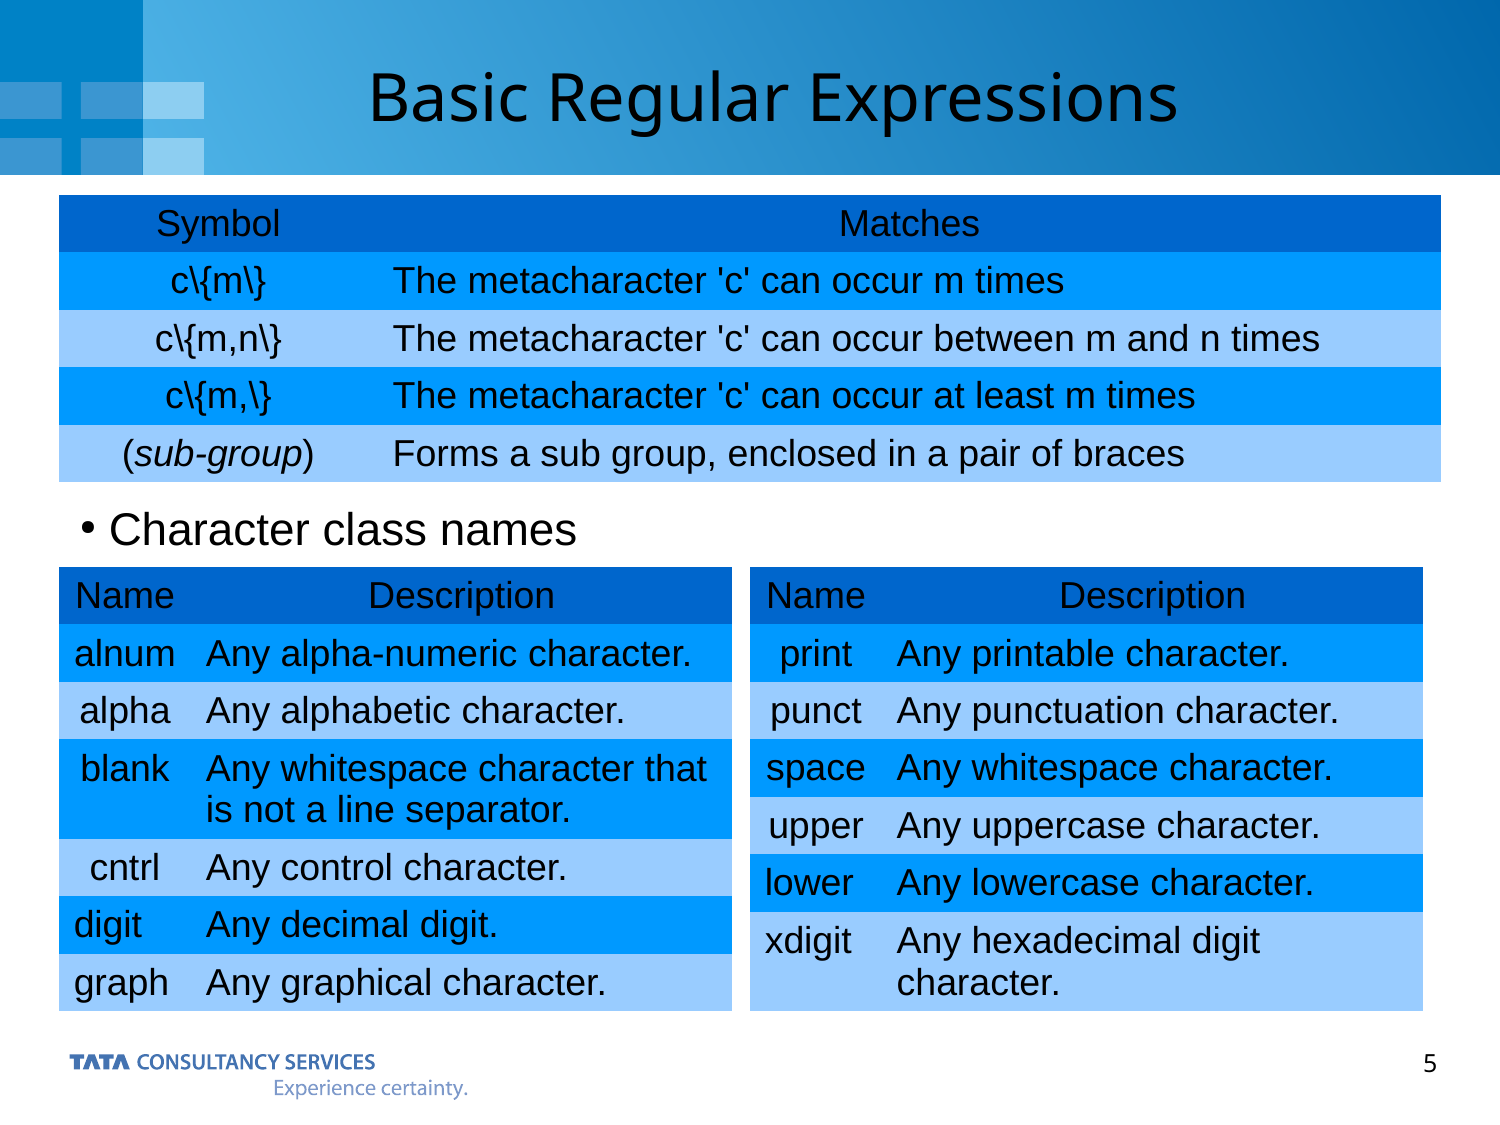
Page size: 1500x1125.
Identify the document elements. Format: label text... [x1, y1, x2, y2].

table_cell (sub-group) [59, 425, 378, 482]
text_box Basic Regular Expressions [200, 1, 1347, 188]
table_cell c\{m,\} [59, 367, 378, 425]
table_cell blank [59, 739, 191, 839]
table_cell c\{m,n\} [59, 310, 378, 367]
table_cell print [750, 624, 882, 682]
table_cell Any printable character. [882, 624, 1423, 682]
table_cell The metacharacter 'c' can occur m times [378, 252, 1441, 310]
table_cell c\{m\} [59, 252, 378, 310]
text_box Character class names [47, 188, 1441, 1040]
table_cell space [750, 739, 882, 797]
table_cell Any alpha-numeric character. [191, 624, 732, 682]
table_header Name [59, 567, 191, 624]
table_header Symbol [59, 195, 378, 252]
table_cell Any graphical character. [191, 954, 732, 1011]
table_cell Any punctuation character. [882, 682, 1423, 739]
table_cell digit [59, 896, 191, 954]
table_cell xdigit [750, 912, 882, 1011]
table_cell graph [59, 954, 191, 1011]
table_cell cntrl [59, 839, 191, 896]
table_header Description [882, 567, 1423, 624]
table_header Name [750, 567, 882, 624]
table_cell Any hexadecimal digit character. [882, 912, 1423, 1011]
table_cell Any alphabetic character. [191, 682, 732, 739]
table_cell The metacharacter 'c' can occur between m and n times [378, 310, 1441, 367]
table_cell alnum [59, 624, 191, 682]
table_cell Any whitespace character that is not a line separator. [191, 739, 732, 839]
table_header Description [191, 567, 732, 624]
table_cell The metacharacter 'c' can occur at least m times [378, 367, 1441, 425]
table_cell Forms a sub group, enclosed in a pair of braces [378, 425, 1441, 482]
table_cell Any uppercase character. [882, 797, 1423, 854]
table_cell punct [750, 682, 882, 739]
table_header Matches [378, 195, 1441, 252]
table_cell Any control character. [191, 839, 732, 896]
table_cell Any whitespace character. [882, 739, 1423, 797]
table_cell upper [750, 797, 882, 854]
table_cell Any decimal digit. [191, 896, 732, 954]
table_cell lower [750, 854, 882, 912]
table_cell alpha [59, 682, 191, 739]
table_cell Any lowercase character. [882, 854, 1423, 912]
